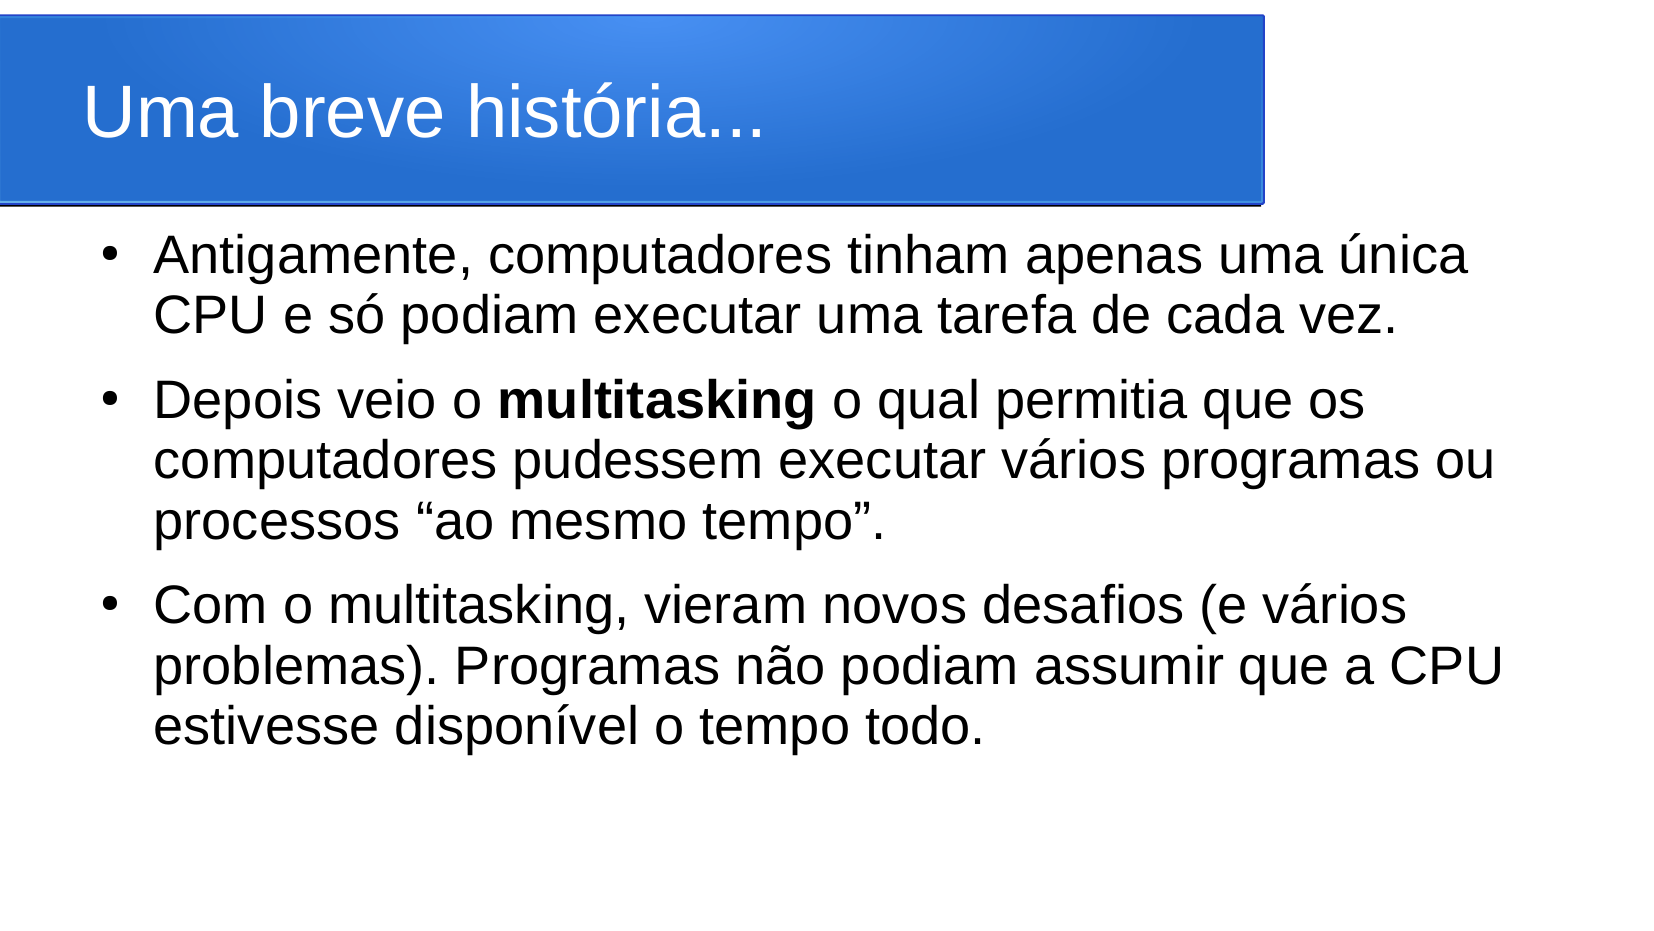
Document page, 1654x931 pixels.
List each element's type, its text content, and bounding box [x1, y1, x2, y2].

title Uma breve história... [82, 35, 1235, 189]
list Antigamente, computadores tinham apenas uma única CPU e só podiam executar uma tarefa de cada vez. Depois veio o multitasking o qual permitia que os computadores pudessem executar vários programas ou processos “ao mesmo tempo”. Com o multitasking, vieram novos desafios (e vários problemas). Programas não podiam assumir que a CPU estivesse disponível o tempo todo. [82, 224, 1571, 764]
